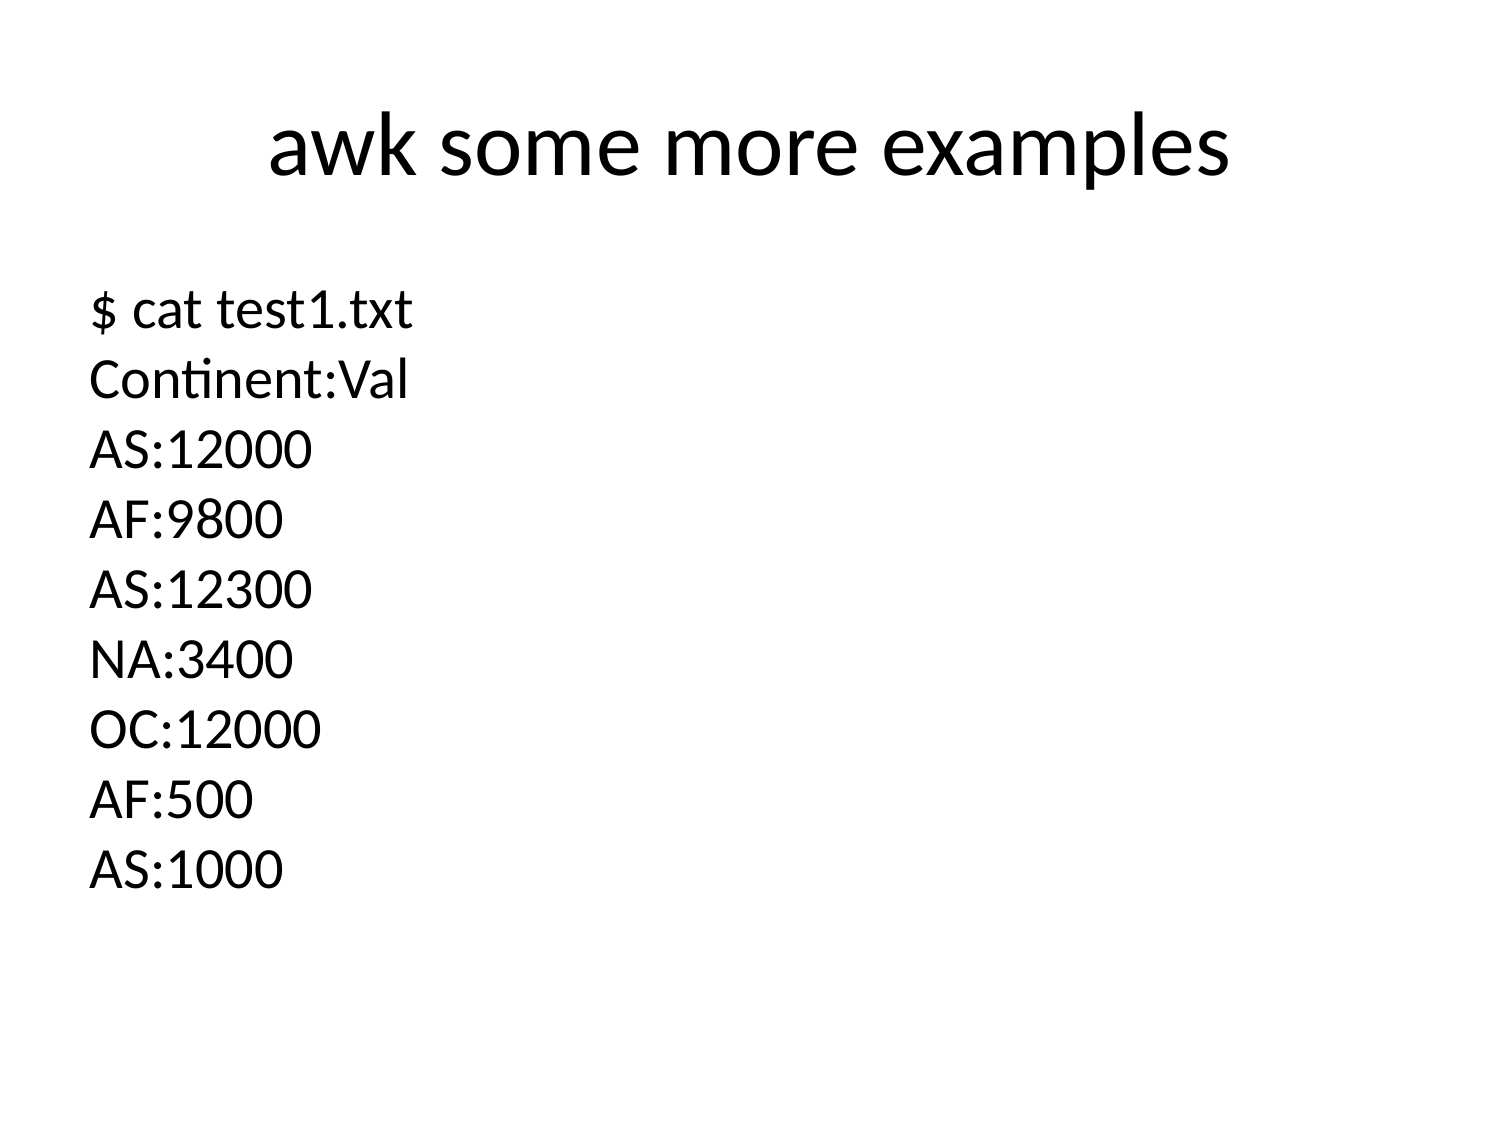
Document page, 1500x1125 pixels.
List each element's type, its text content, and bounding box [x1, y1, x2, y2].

text_box $ cat test1.txt Continent:Val AS:12000 AF:9800 AS:12300 NA:3400 OC:12000 AF:500 AS:1000 [74, 262, 1463, 1005]
text_box awk some more examples [75, 45, 1425, 233]
